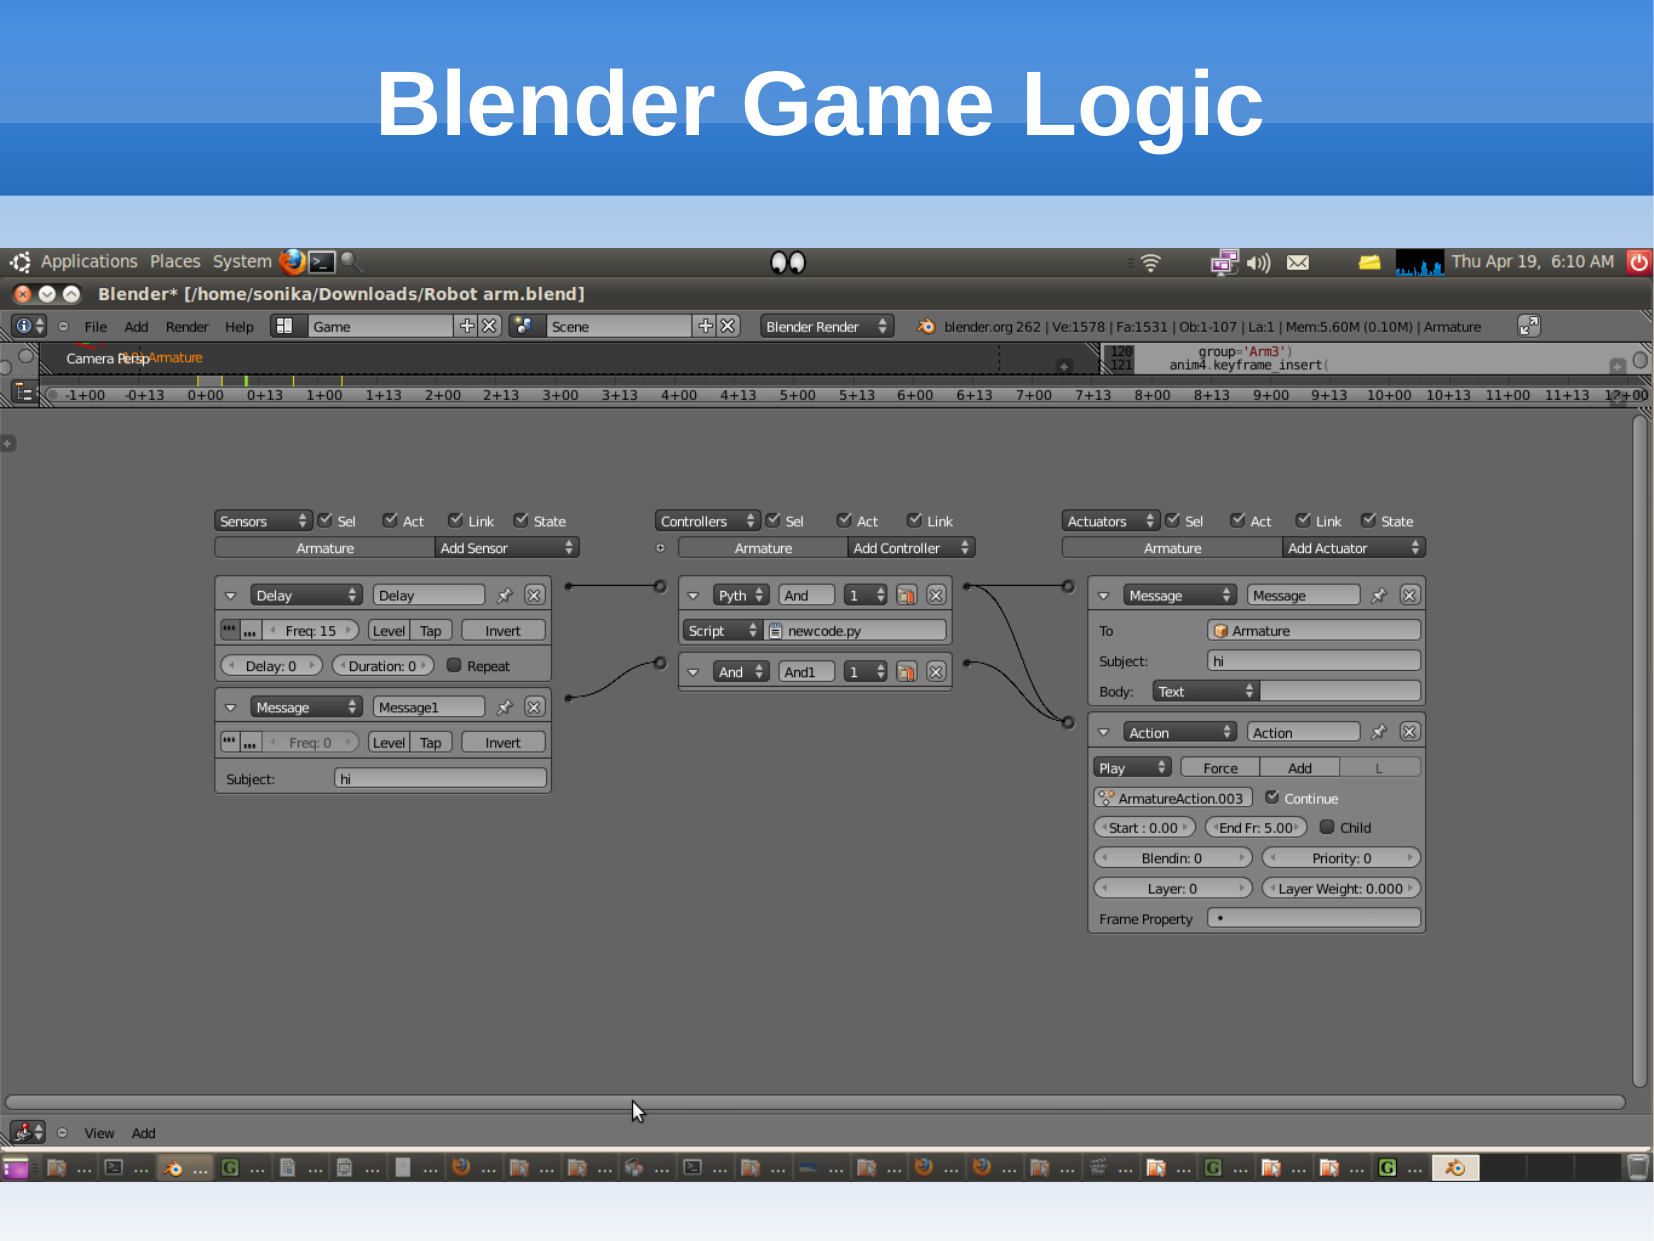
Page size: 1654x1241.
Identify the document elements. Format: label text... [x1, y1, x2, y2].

title Blender Game Logic [76, 7, 1565, 200]
picture [0, 0, 1654, 1241]
